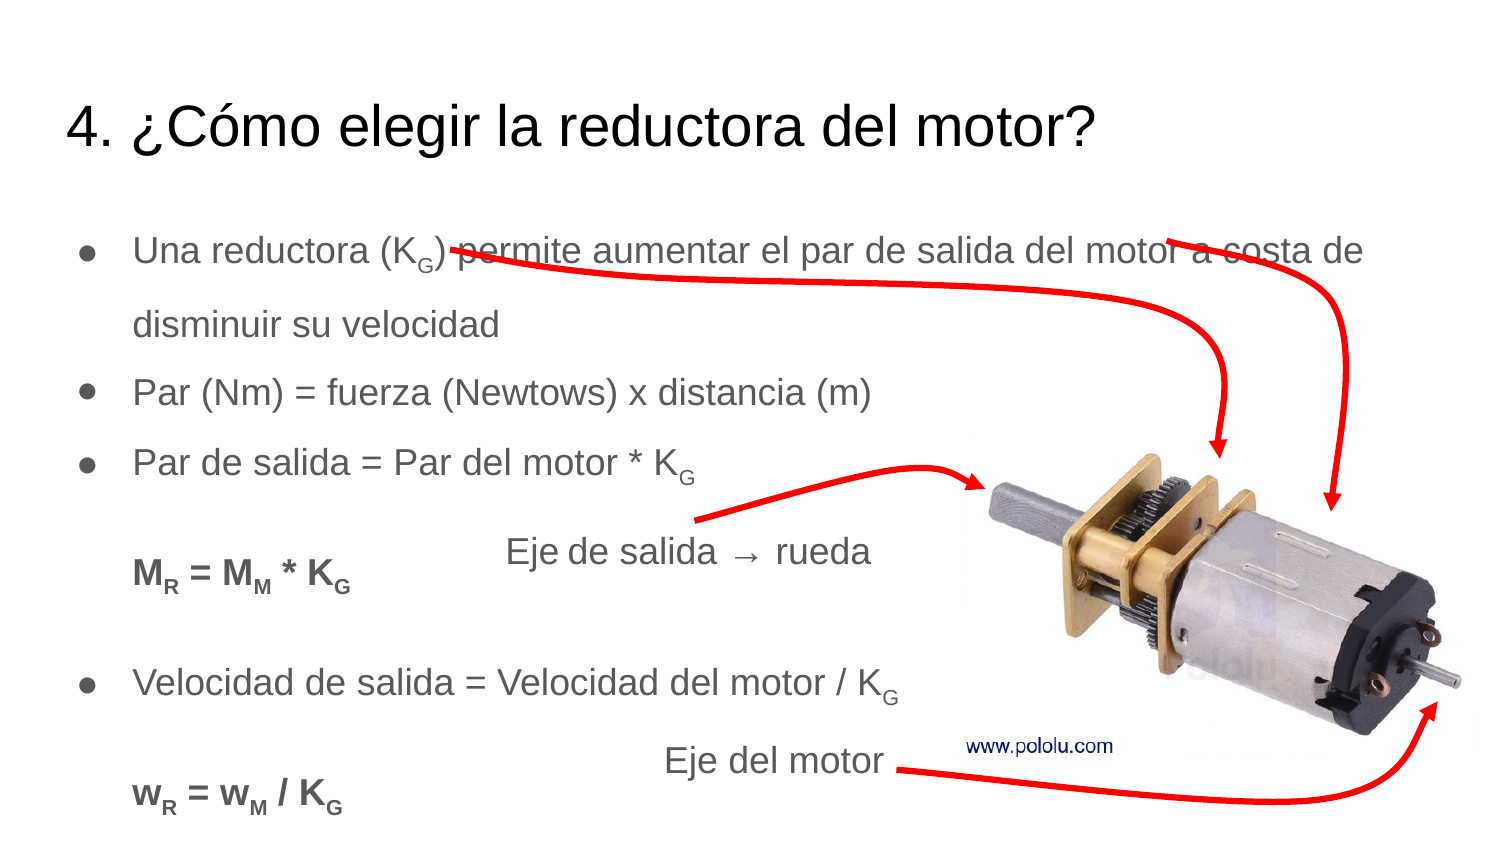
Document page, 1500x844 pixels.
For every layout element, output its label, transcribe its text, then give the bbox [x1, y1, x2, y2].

picture [1306, 391, 1479, 805]
text_box Eje de salida → rueda [490, 512, 925, 573]
text_box Eje del motor [648, 721, 962, 781]
list Una reductora (KG) permite aumentar el par de salida del motor a costa de disminuir su velocidad Par (Nm) = fuerza (Newtows) x distancia (m) Par de salida = Par del motor * KG MR = MM * KG Velocidad de salida = Velocidad del motor / KG wR = wM / KG [42, 185, 1441, 747]
picture [962, 747, 1407, 798]
title 4. ¿Cómo elegir la reductora del motor? [51, 72, 1449, 167]
picture [961, 780, 1231, 805]
